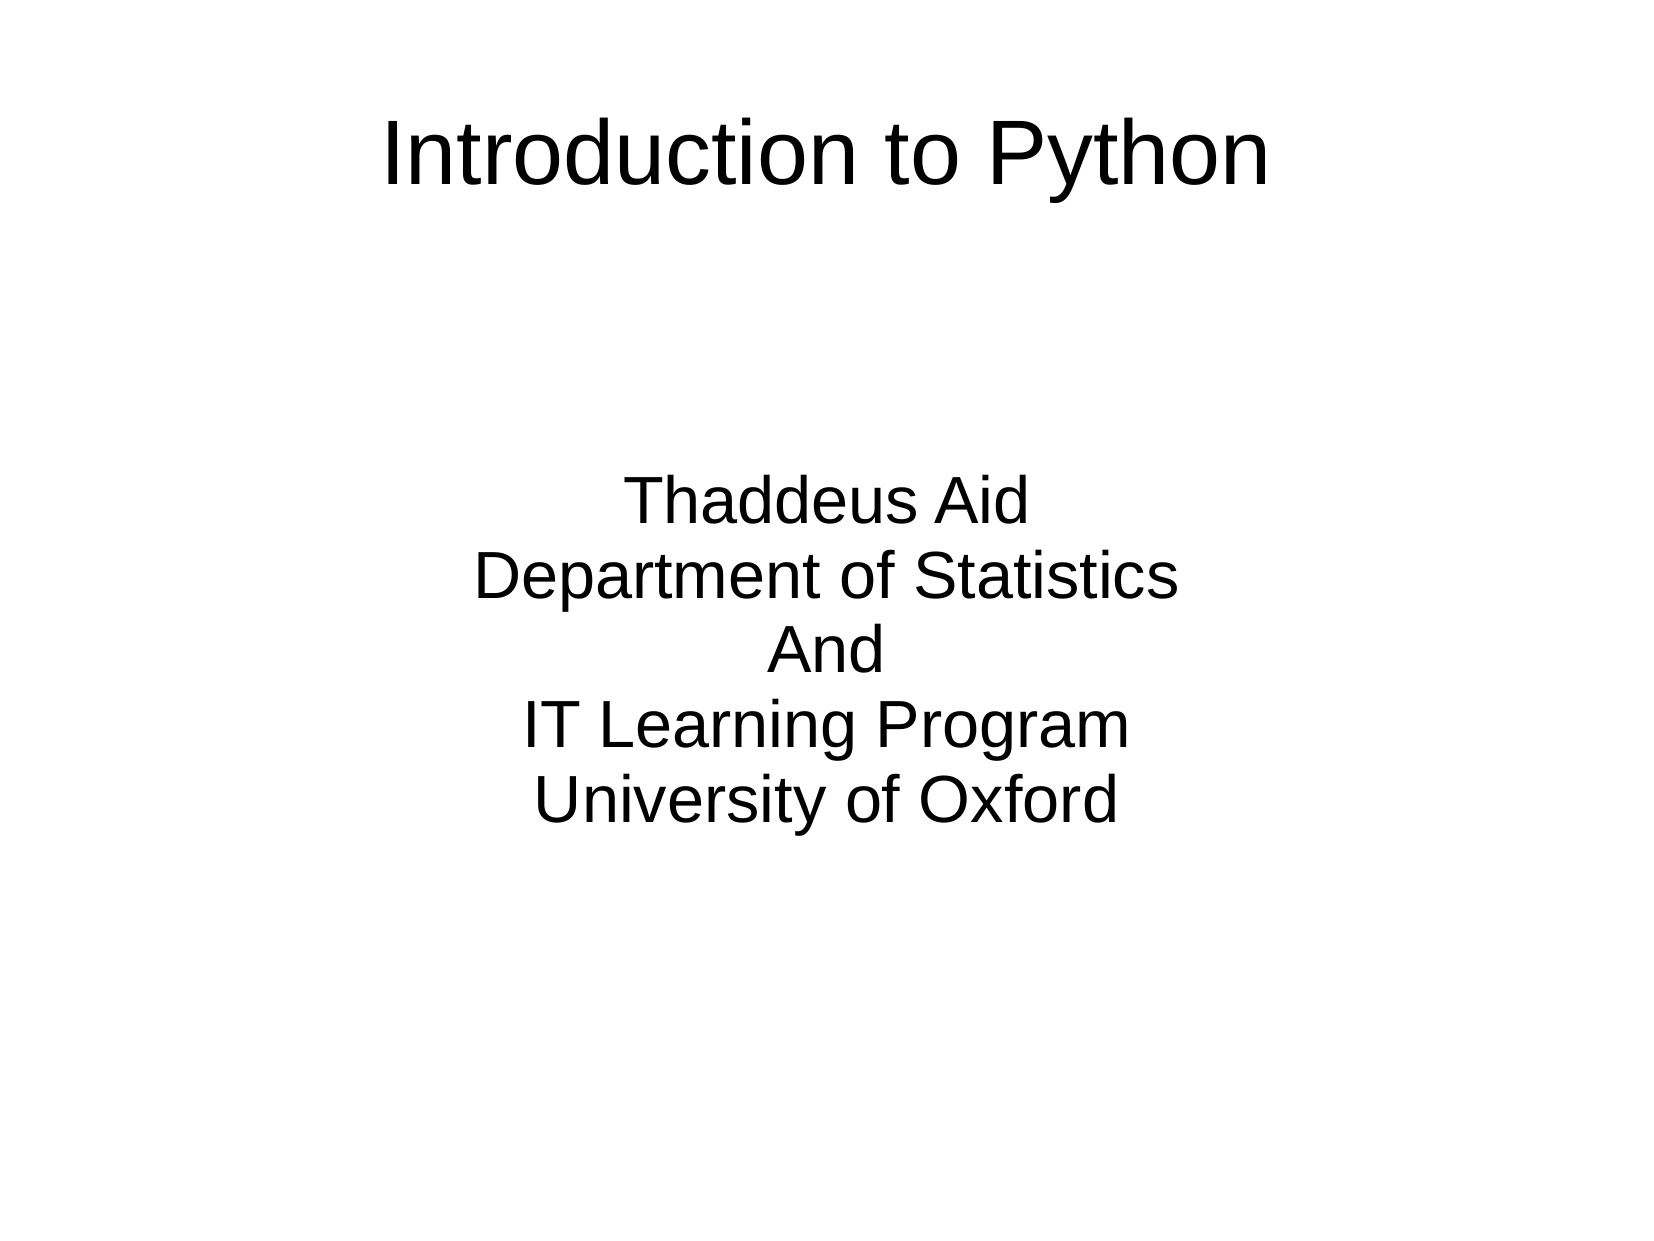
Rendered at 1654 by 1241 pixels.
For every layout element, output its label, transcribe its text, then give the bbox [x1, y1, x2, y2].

title Introduction to Python [82, 49, 1571, 257]
subtitle Thaddeus Aid Department of Statistics And IT Learning Program University of Oxford [82, 290, 1571, 1010]
